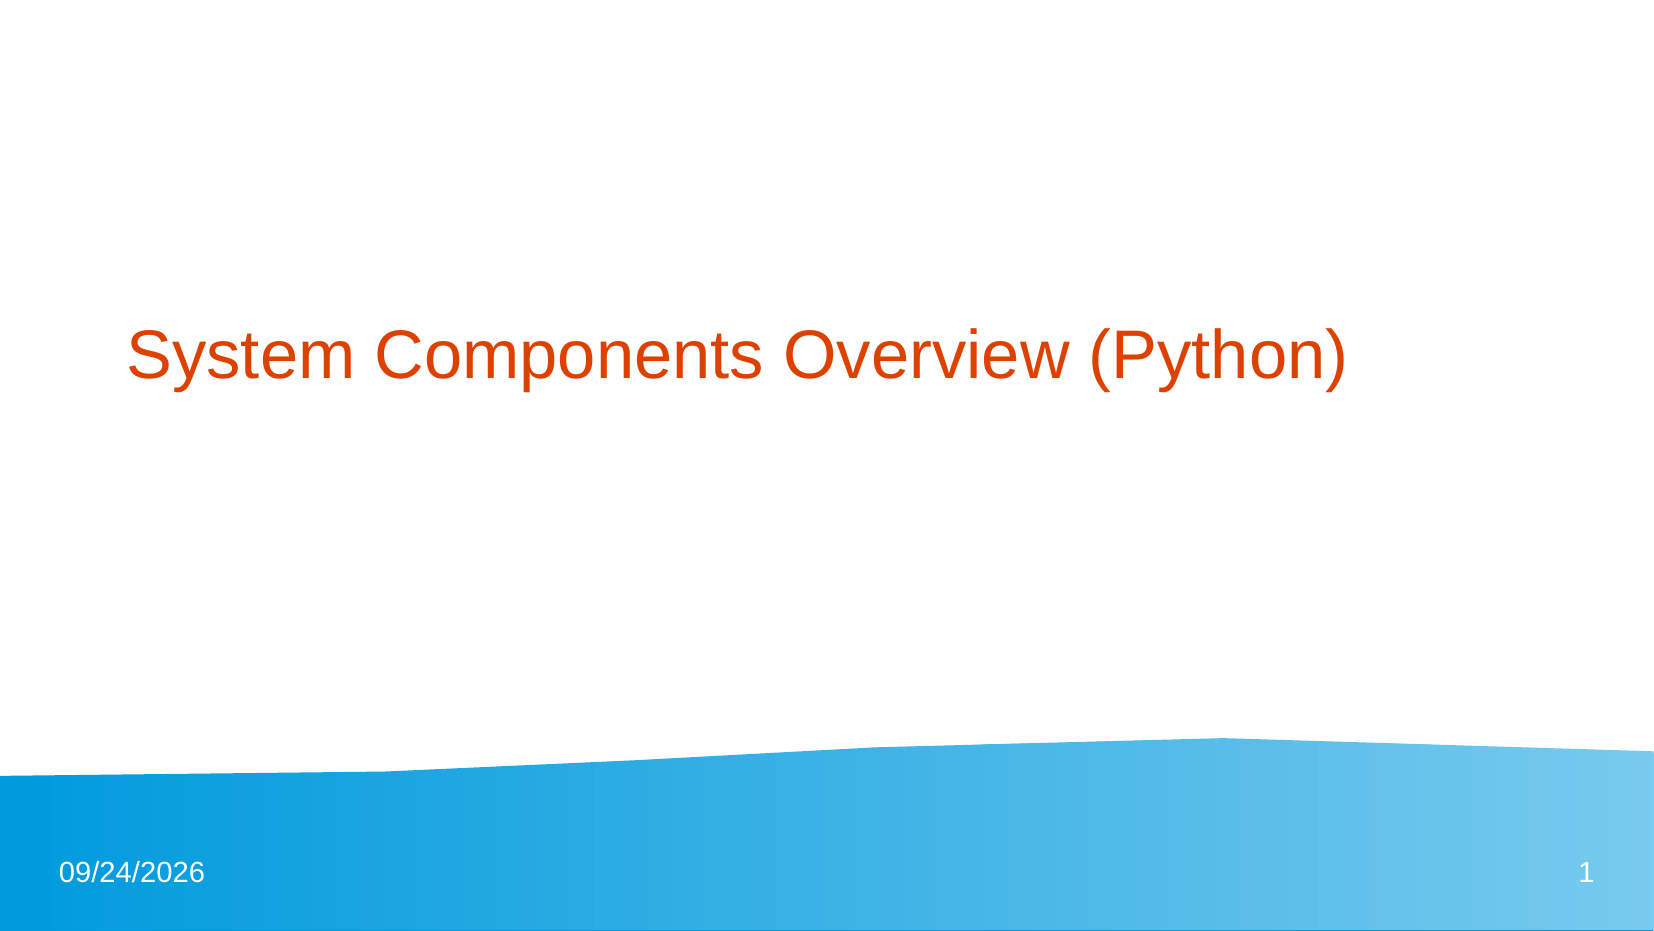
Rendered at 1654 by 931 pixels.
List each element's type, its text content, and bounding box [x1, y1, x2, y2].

title System Components Overview (Python) [0, 265, 1477, 443]
